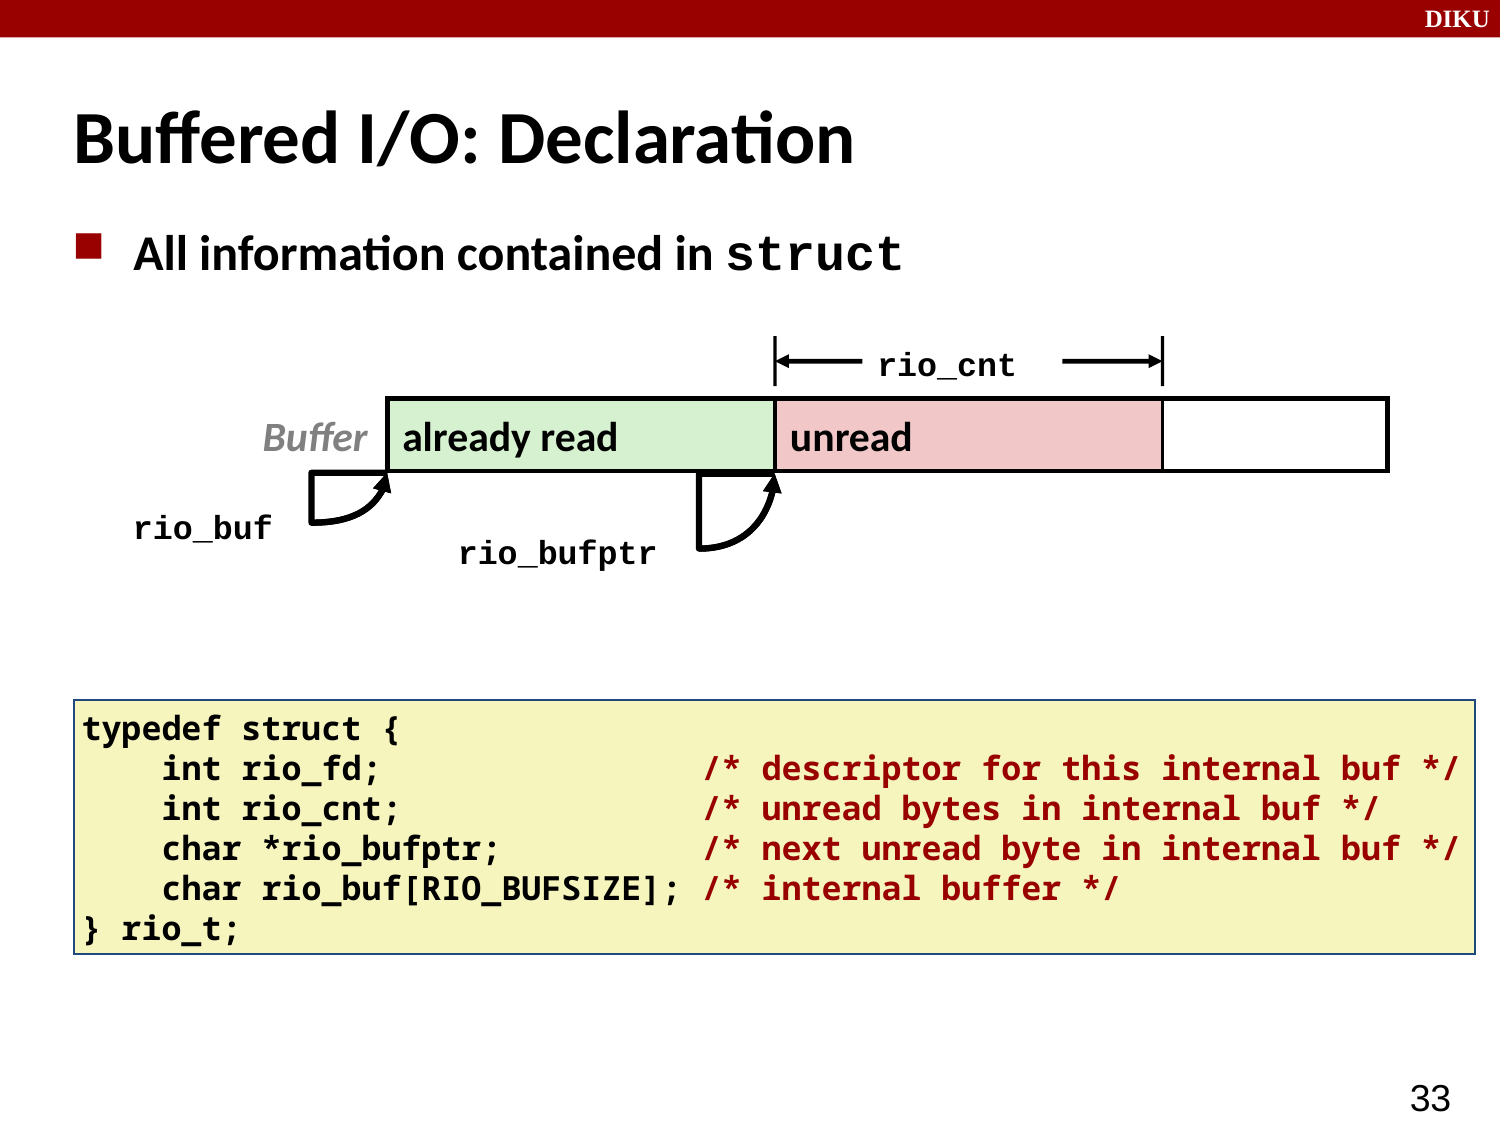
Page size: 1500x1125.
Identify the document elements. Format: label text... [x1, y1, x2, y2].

text_box rio_buf [118, 498, 289, 554]
text_box typedef struct { int rio_fd; /* descriptor for this internal buf */ int rio_cnt; /* unread bytes in internal buf */ char *rio_bufptr; /* next unread byte in internal buf */ char rio_buf[RIO_BUFSIZE]; /* internal buffer */ } rio_t; [74, 699, 1475, 955]
text_box unread [775, 401, 1163, 469]
text_box Buffer [247, 402, 383, 468]
text_box rio_cnt [862, 336, 1063, 391]
text_box Buffered I/O: Declaration [58, 71, 1304, 197]
text_box already read [390, 401, 775, 469]
text_box rio_bufptr [443, 523, 706, 579]
text_box All information contained in struct [62, 212, 1425, 313]
